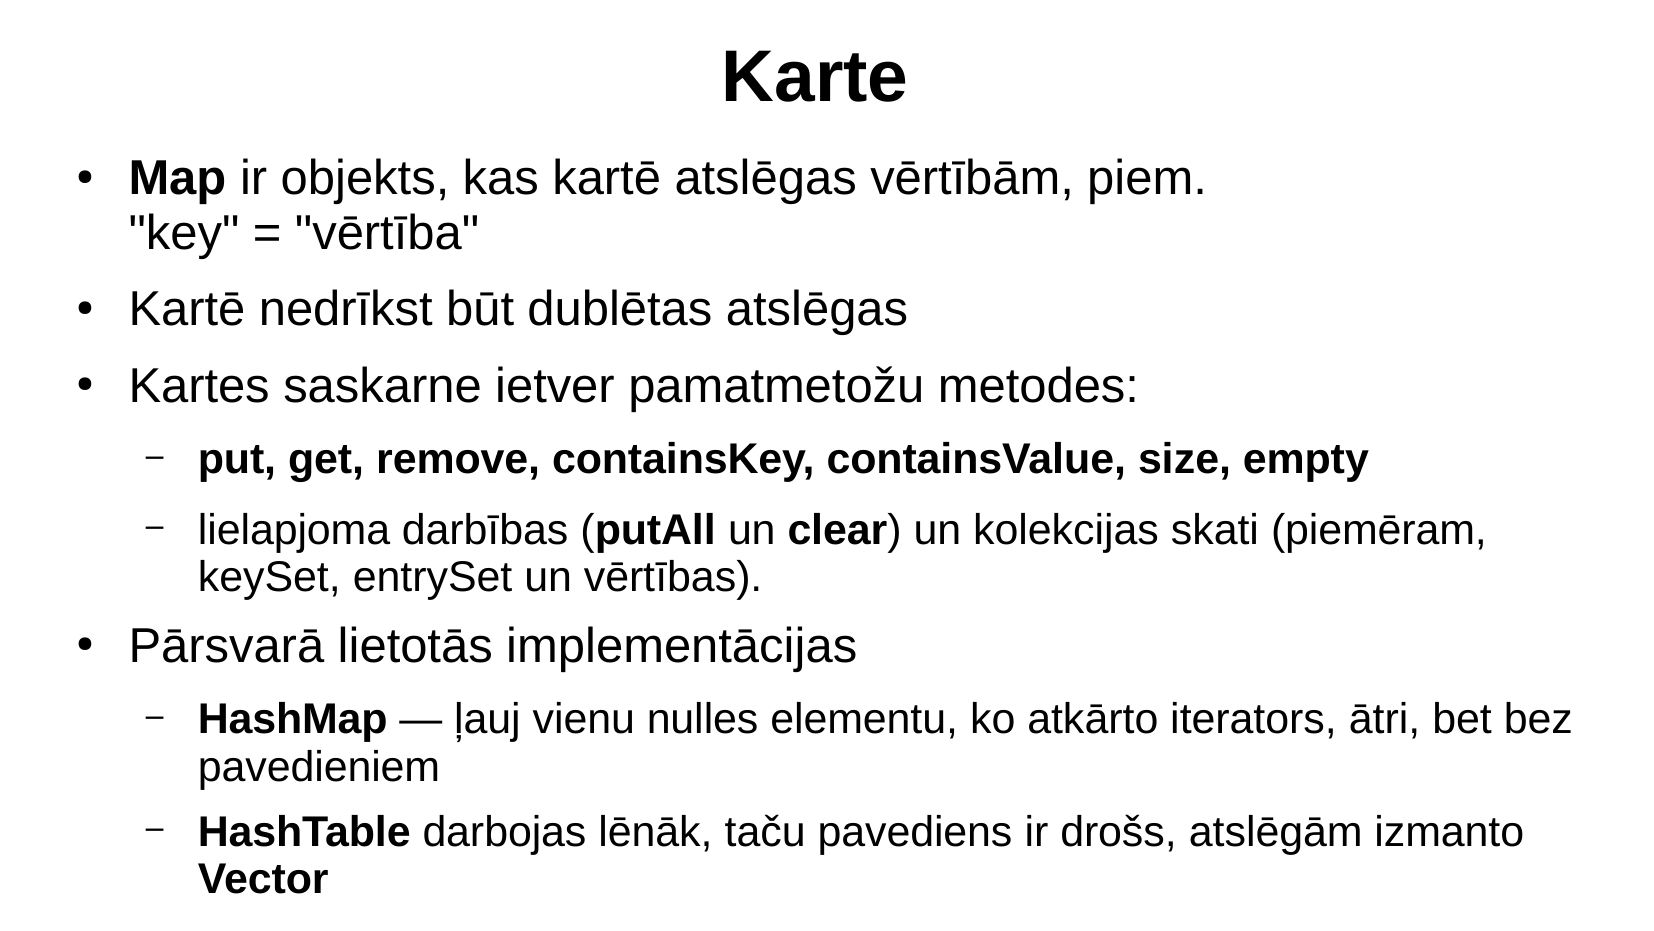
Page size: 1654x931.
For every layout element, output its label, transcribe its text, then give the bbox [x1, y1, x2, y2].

list Map ir objekts, kas kartē atslēgas vērtībām, piem. "key" = "vērtība" Kartē nedrīkst būt dublētas atslēgas Kartes saskarne ietver pamatmetožu metodes: put, get, remove, containsKey, containsValue, size, empty lielapjoma darbības (putAll un clear) un kolekcijas skati (piemēram, keySet, entrySet un vērtības). Pārsvarā lietotās implementācijas HashMap — ļauj vienu nulles elementu, ko atkārto iterators, ātri, bet bez pavedieniem HashTable darbojas lēnāk, taču pavediens ir drošs, atslēgām izmanto Vector [59, 150, 1607, 904]
title Karte [70, 35, 1560, 118]
